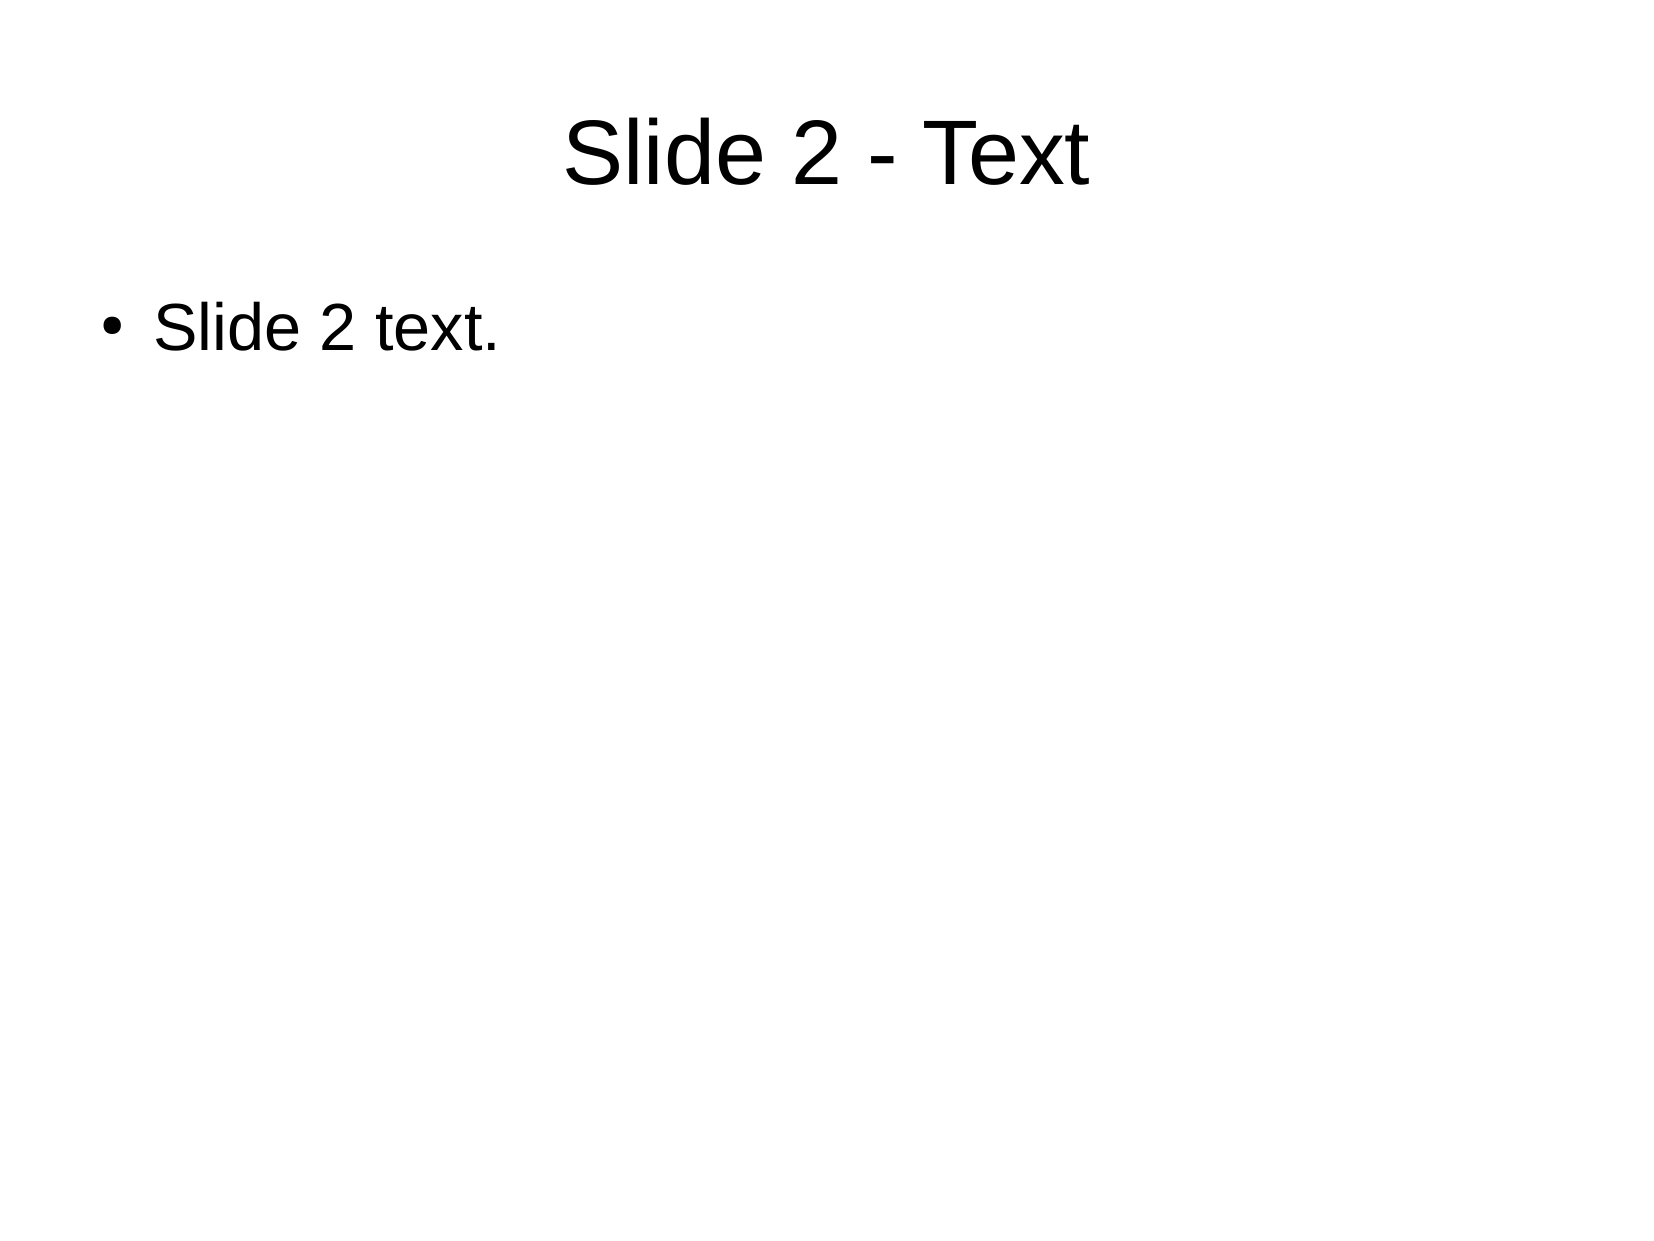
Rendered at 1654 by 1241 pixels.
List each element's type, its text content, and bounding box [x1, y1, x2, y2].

title Slide 2 - Text [82, 49, 1571, 257]
list Slide 2 text. [82, 290, 1571, 1109]
